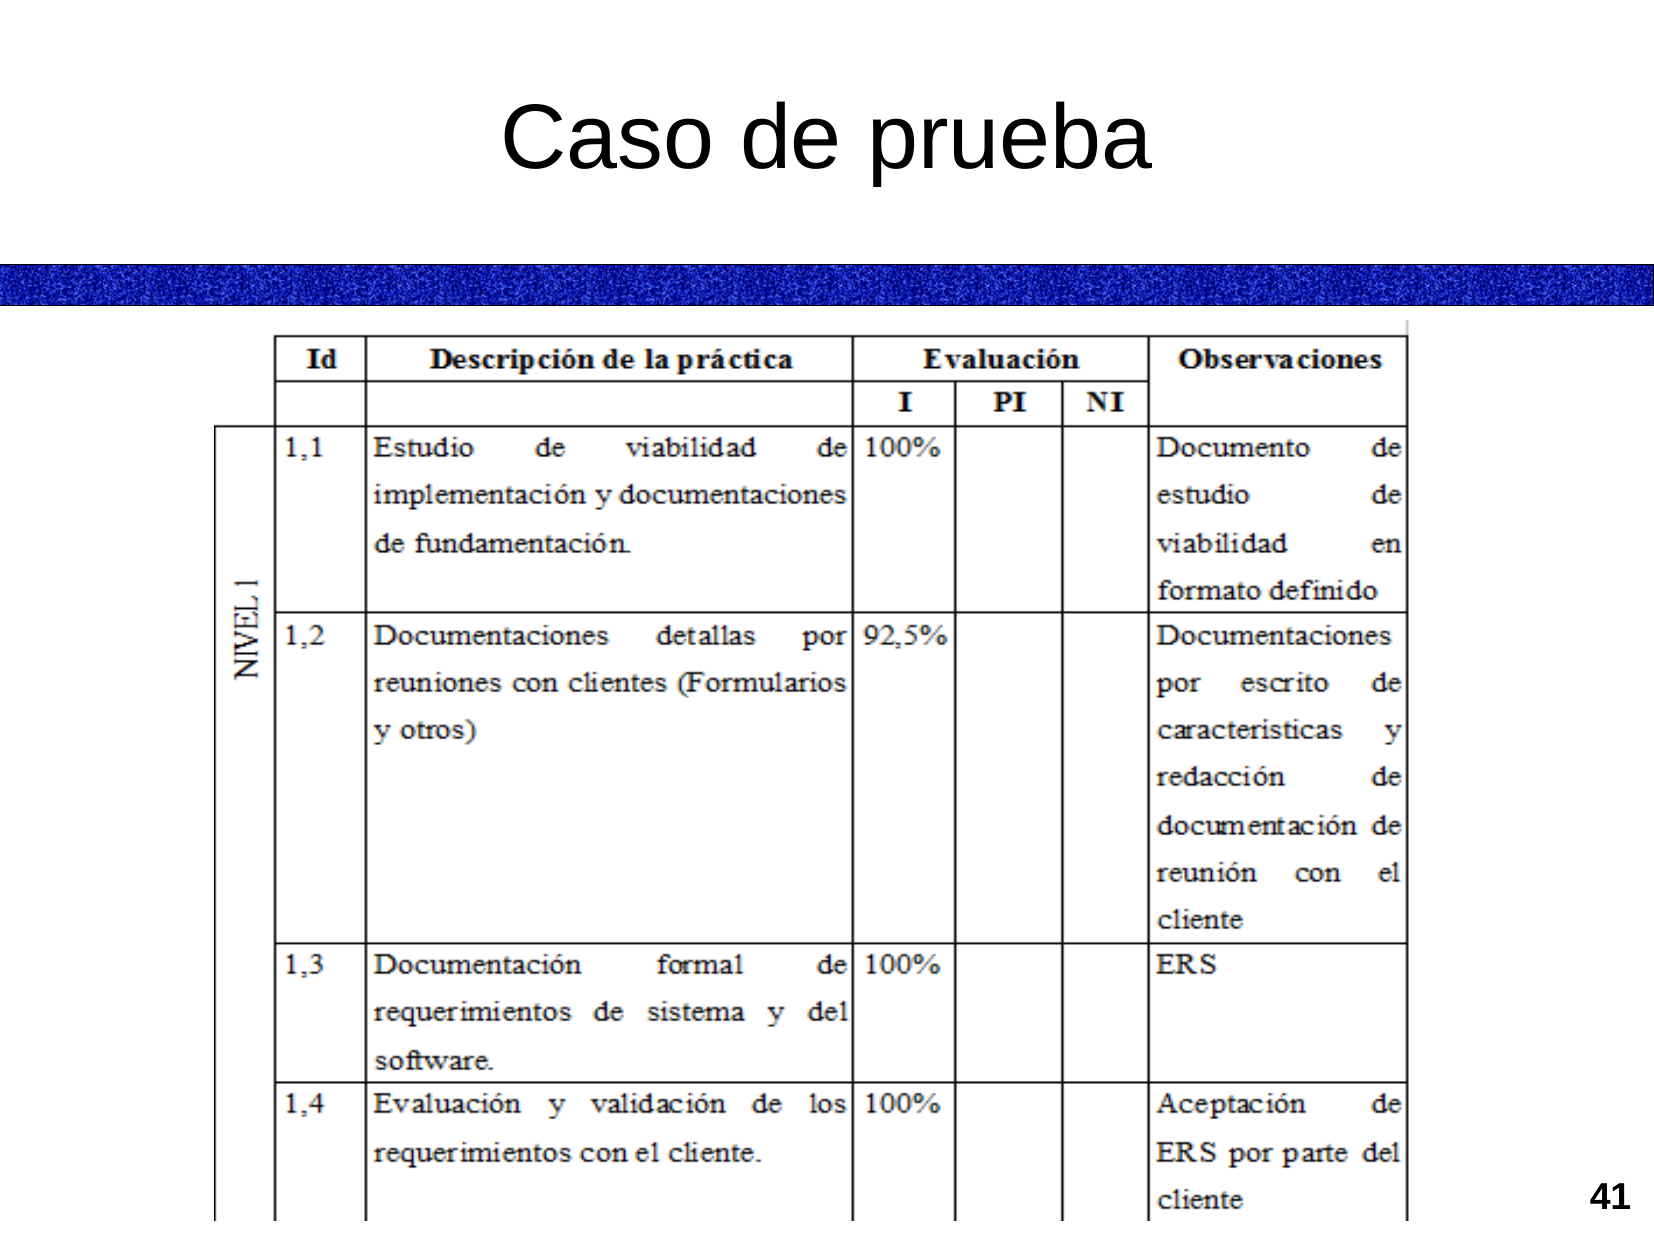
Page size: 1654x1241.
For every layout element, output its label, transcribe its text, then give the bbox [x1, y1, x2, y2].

picture [214, 320, 1416, 1221]
title Caso de prueba [58, 14, 1595, 260]
text_box <número> [1575, 1168, 1654, 1240]
picture [0, 265, 1653, 305]
